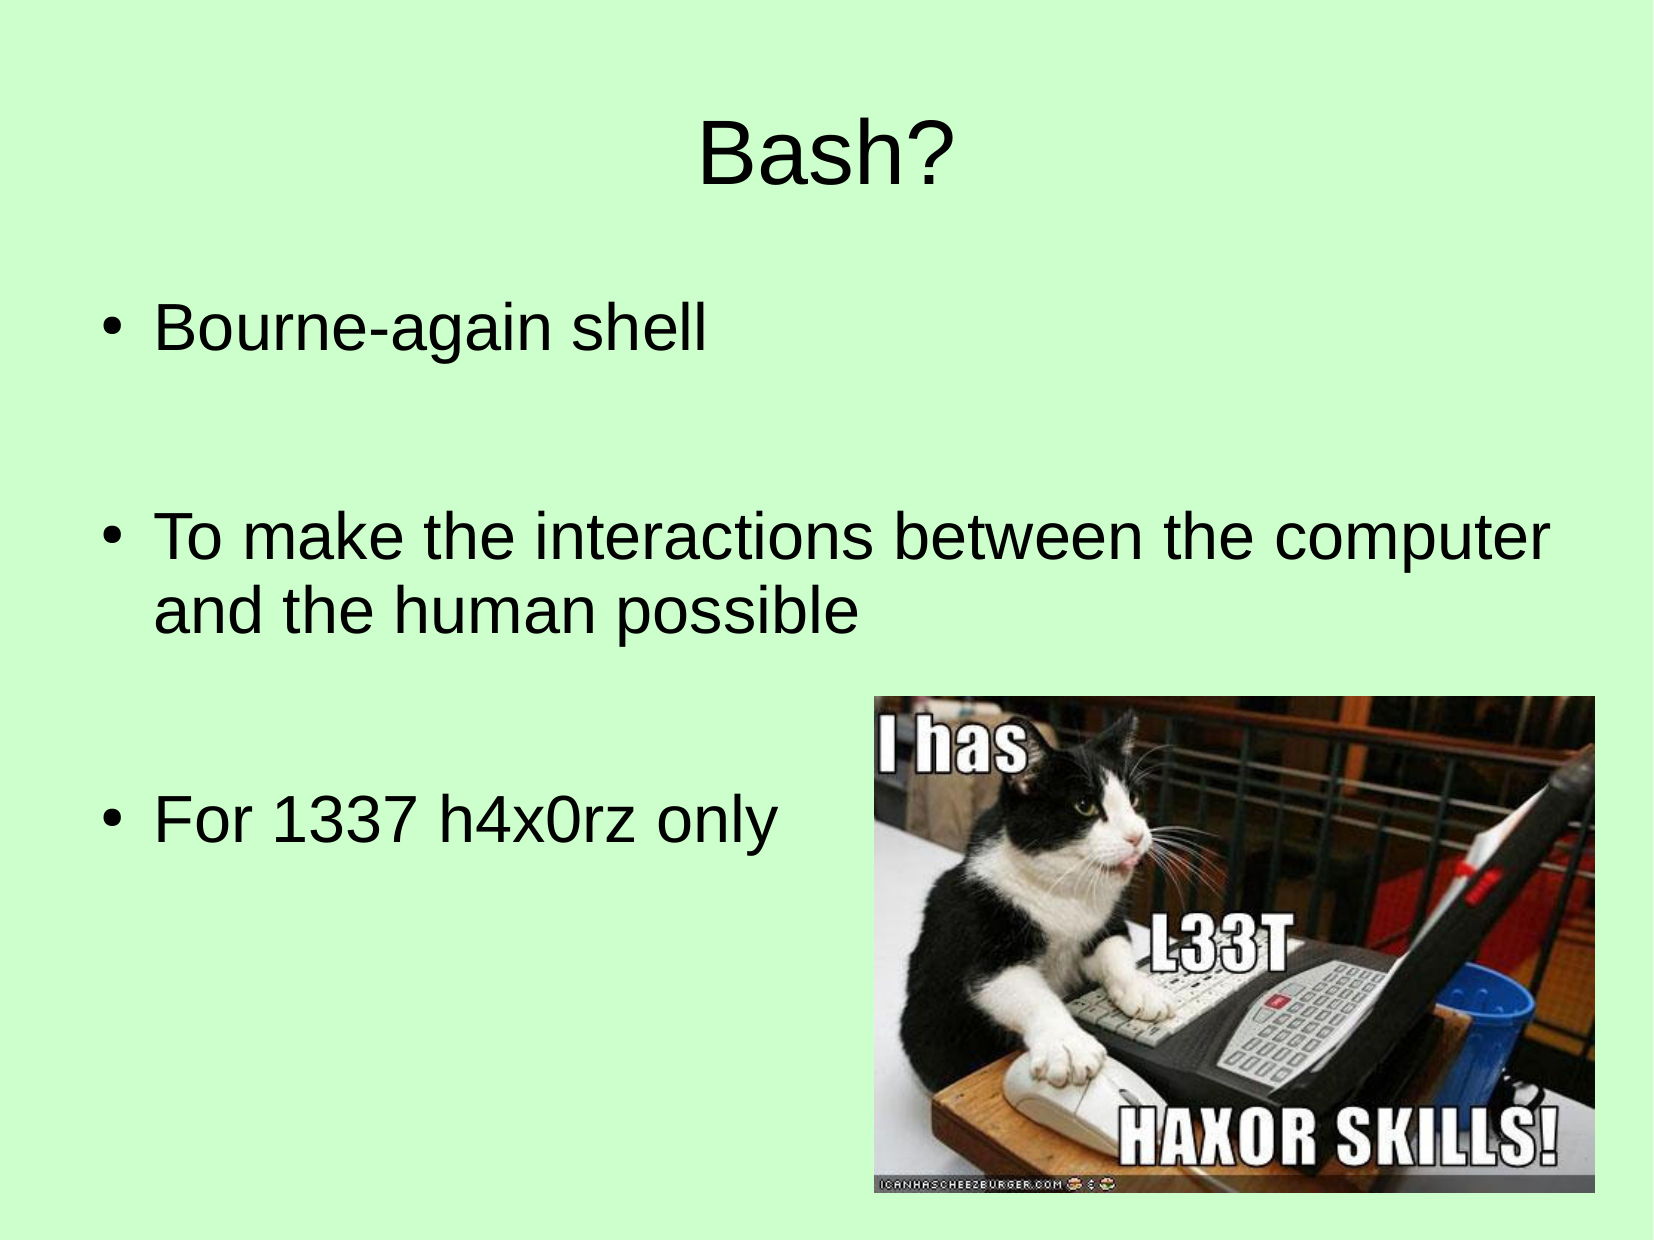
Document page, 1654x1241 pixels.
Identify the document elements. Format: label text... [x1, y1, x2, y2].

list Bourne-again shell To make the interactions between the computer and the human possible For 1337 h4x0rz only [82, 290, 1571, 1010]
picture [874, 696, 1595, 1193]
title Bash? [82, 49, 1571, 257]
